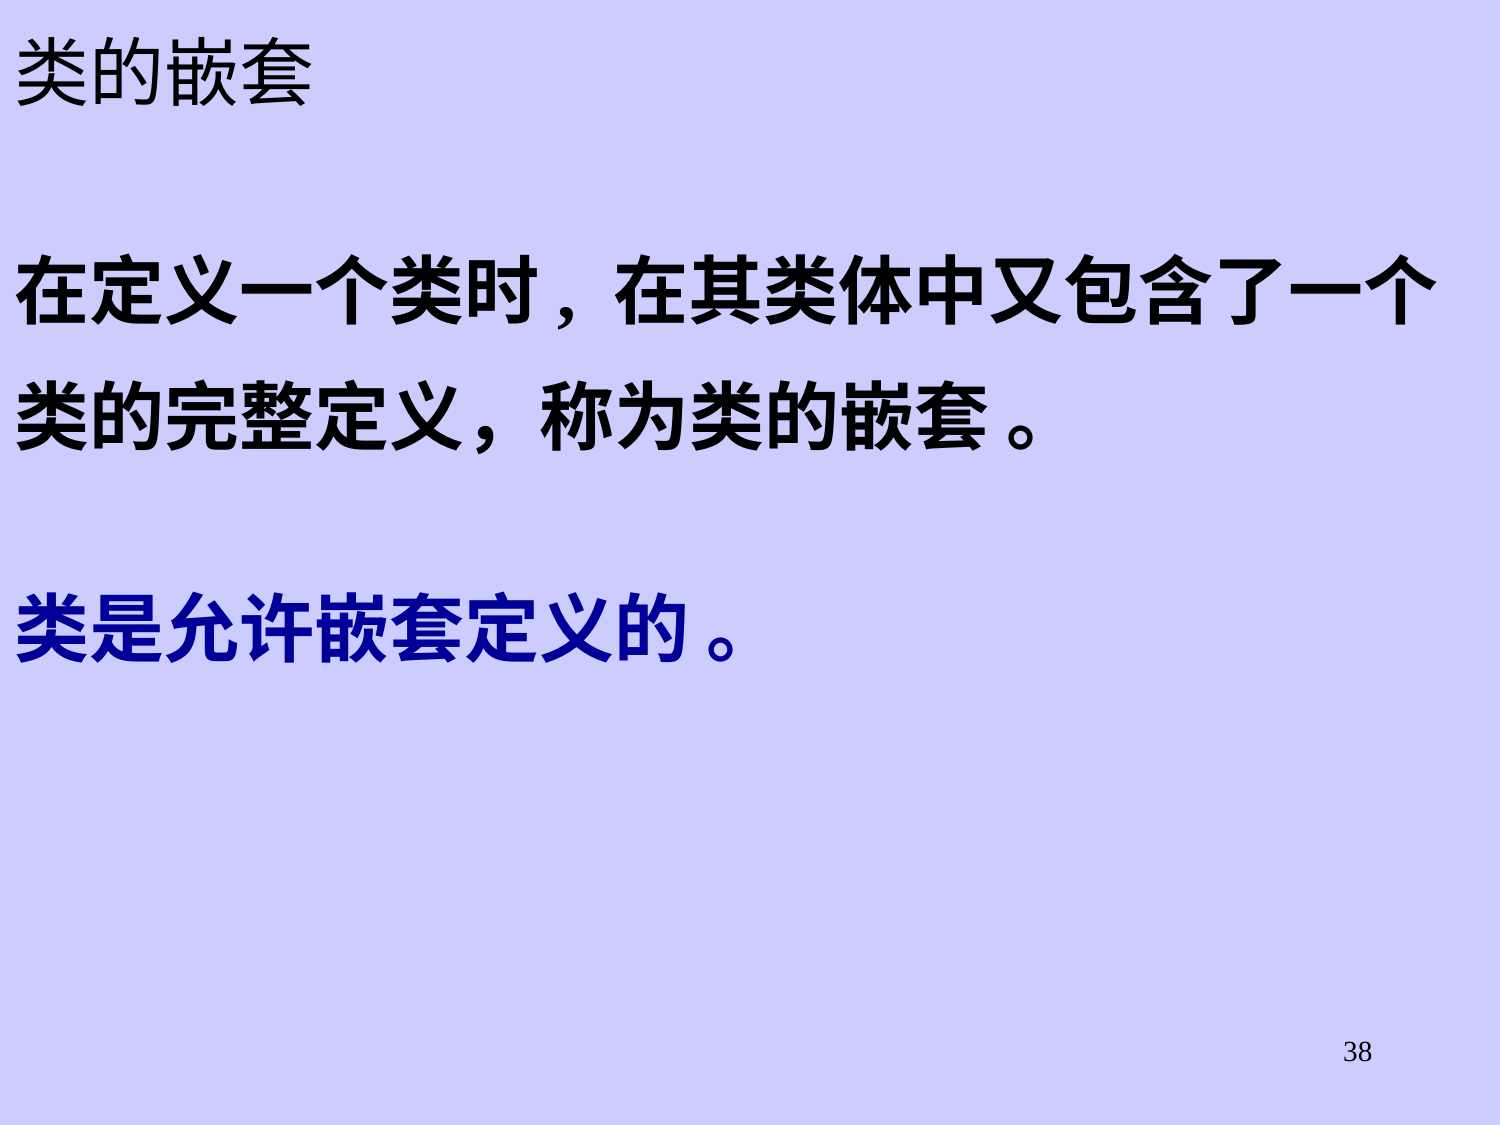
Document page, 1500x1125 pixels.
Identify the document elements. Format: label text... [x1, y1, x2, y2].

text_box 类是允许嵌套定义的 。 [0, 537, 1500, 679]
text_box 类的嵌套 [0, 0, 938, 124]
text_box 在定义一个类时, 在其类体中又包含了一个类的完整定义，称为类的嵌套 。 [0, 199, 1500, 468]
text_box <编号> [1074, 1025, 1388, 1101]
